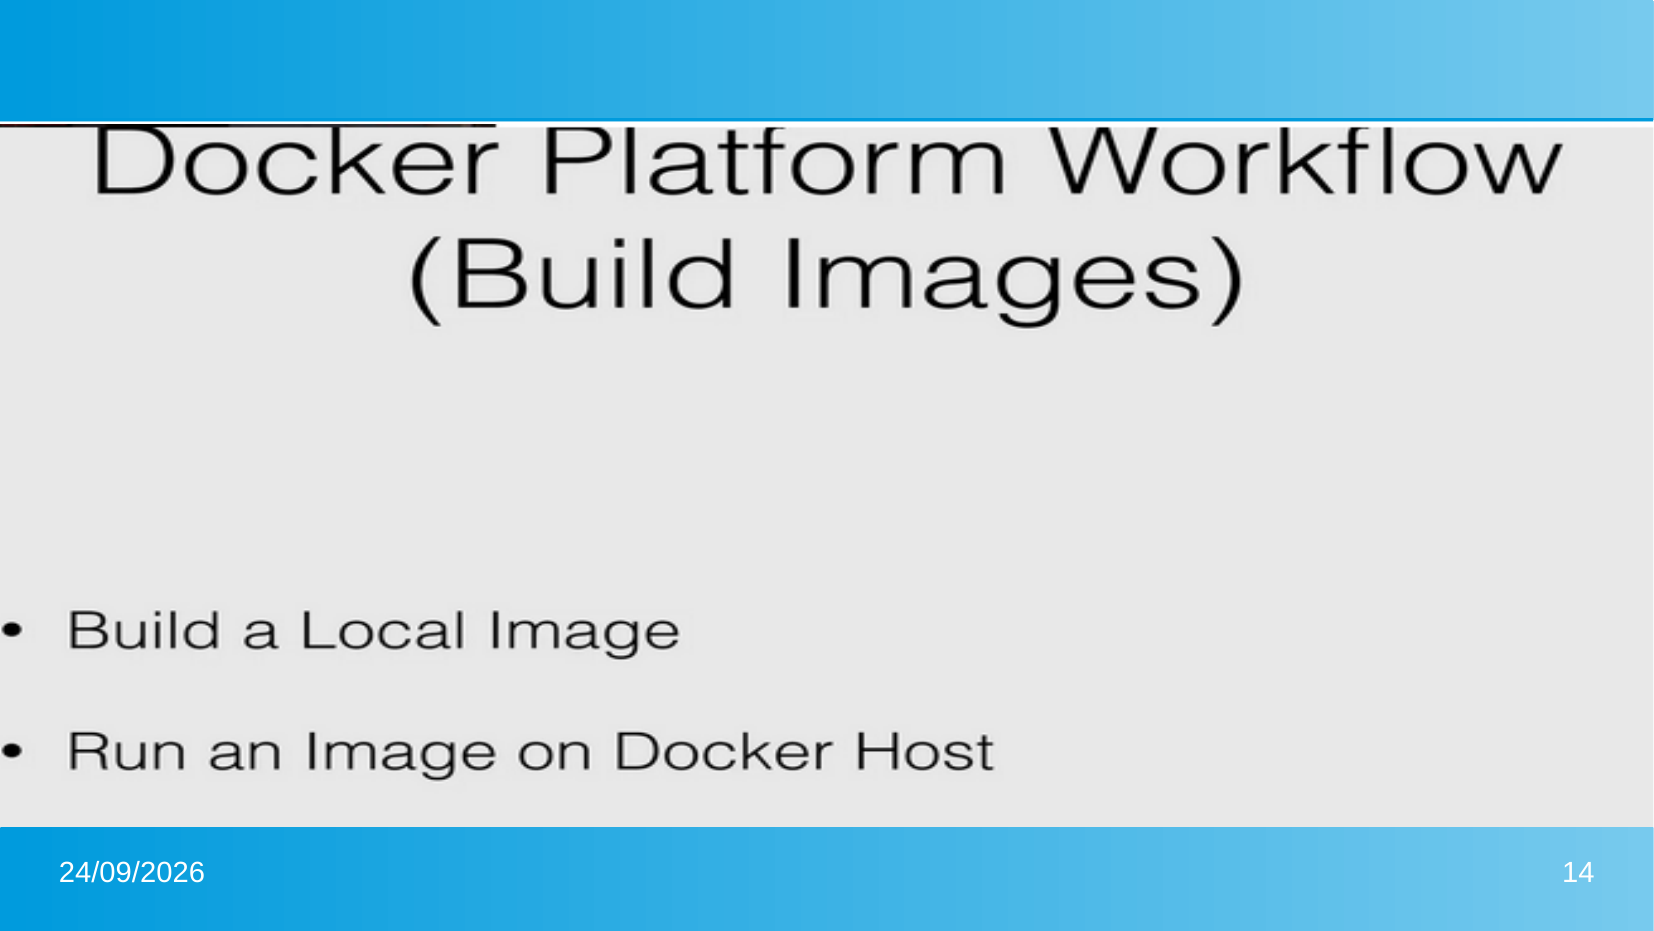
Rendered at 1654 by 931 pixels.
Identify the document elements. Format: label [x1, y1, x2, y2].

picture [0, 124, 1654, 827]
